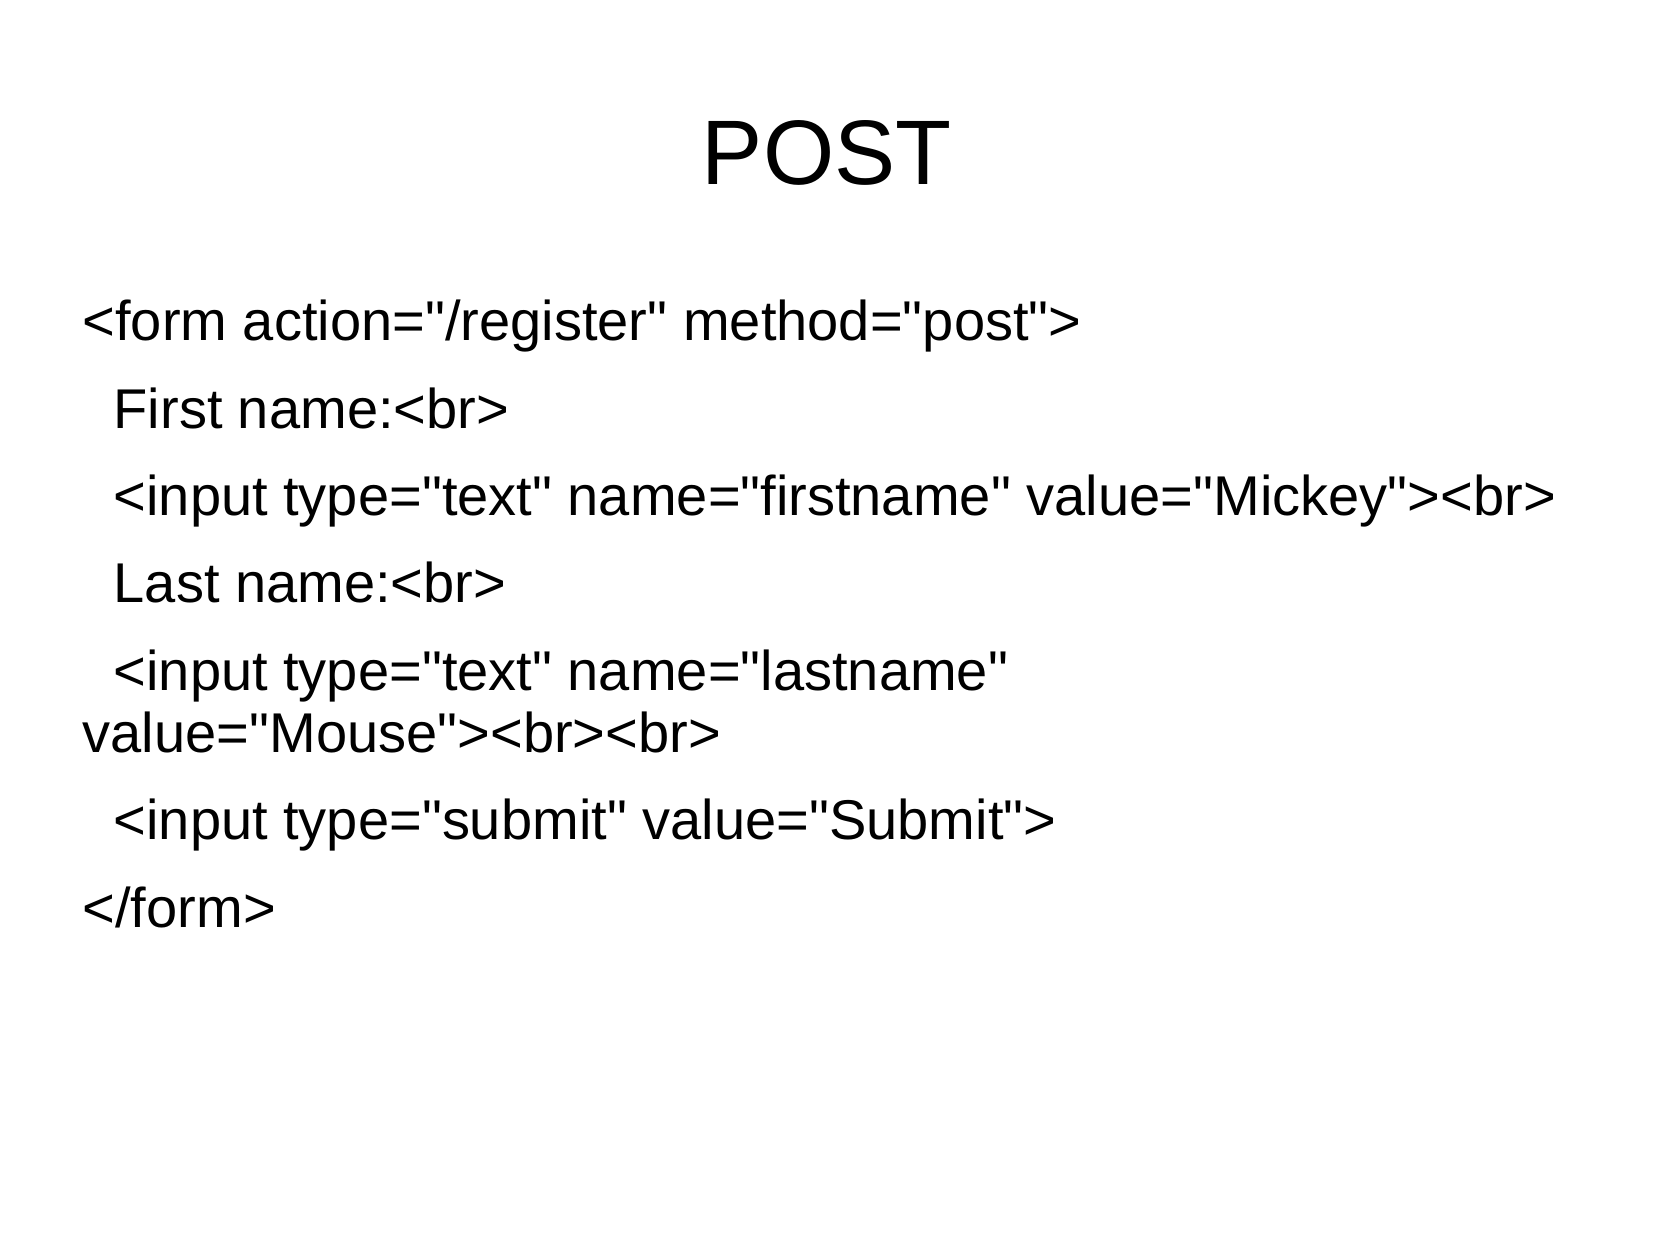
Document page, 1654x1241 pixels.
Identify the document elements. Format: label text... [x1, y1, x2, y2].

title POST [82, 49, 1571, 257]
list <form action="/register" method="post"> First name:<br> <input type="text" name="firstname" value="Mickey"><br> Last name:<br> <input type="text" name="lastname" value="Mouse"><br><br> <input type="submit" value="Submit"> </form> [82, 290, 1571, 1010]
